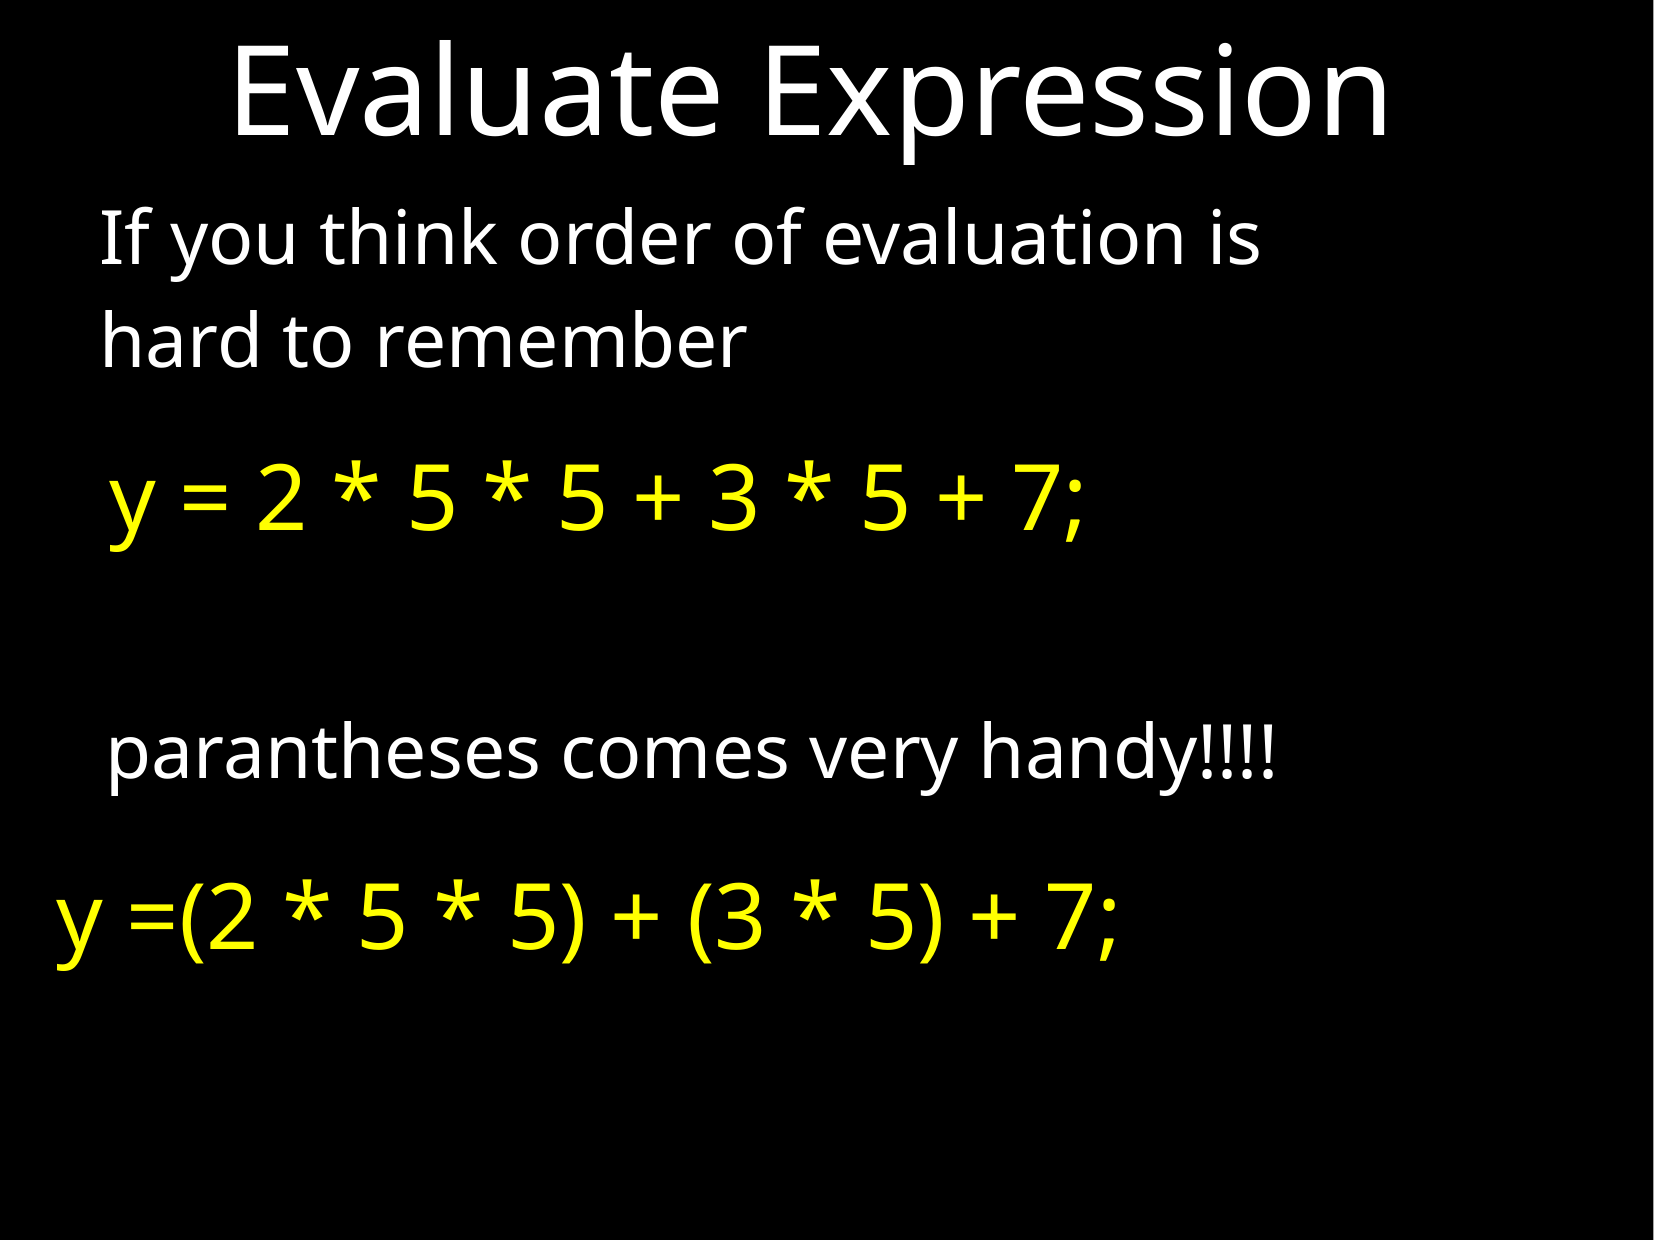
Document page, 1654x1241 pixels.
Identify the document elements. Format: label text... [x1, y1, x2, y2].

text_box If you think order of evaluation is hard to remember [84, 177, 1594, 434]
text_box parantheses comes very handy!!!! [90, 691, 1565, 827]
text_box Evaluate Expression [211, 0, 1442, 177]
text_box y =(2 * 5 * 5) + (3 * 5) + 7; [41, 844, 1654, 981]
text_box y = 2 * 5 * 5 + 3 * 5 + 7; [94, 434, 1555, 562]
